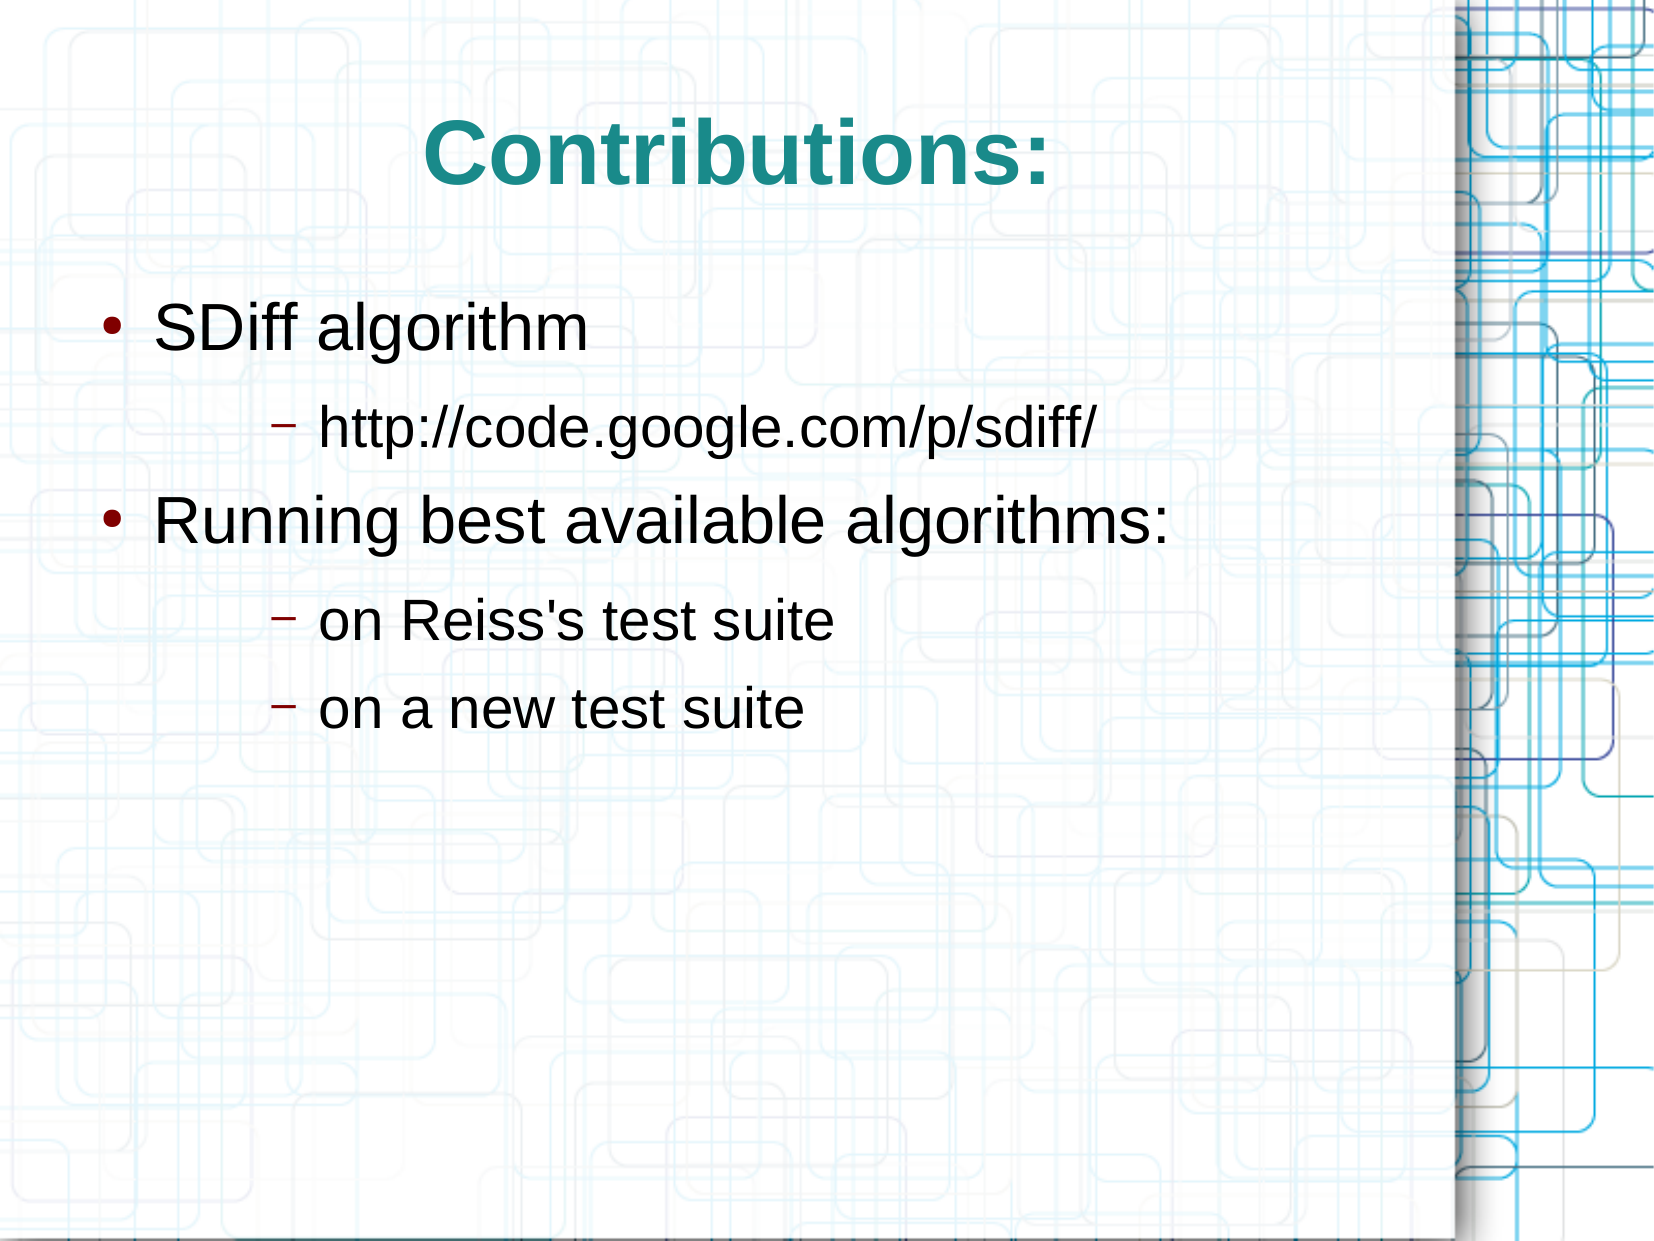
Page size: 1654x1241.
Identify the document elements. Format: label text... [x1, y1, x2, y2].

list SDiff algorithm http://code.google.com/p/sdiff/ Running best available algorithms: on Reiss's test suite on a new test suite [82, 290, 1418, 1094]
title Contributions: [59, 56, 1418, 250]
picture [0, 0, 1654, 1241]
